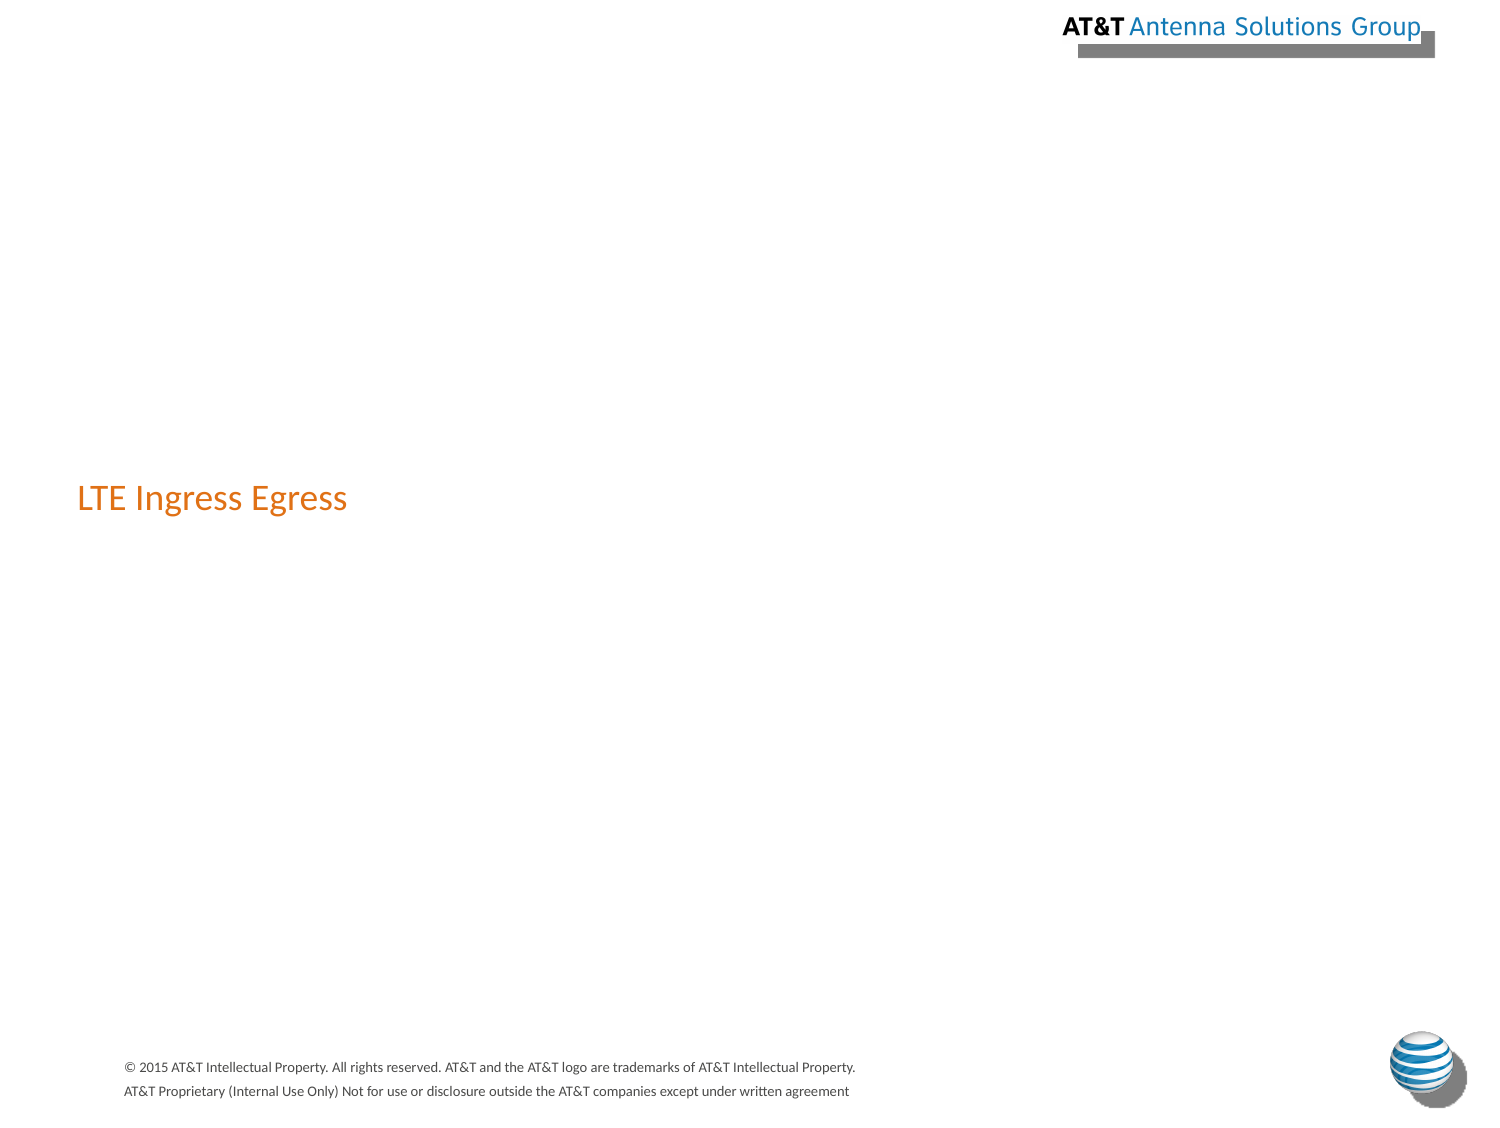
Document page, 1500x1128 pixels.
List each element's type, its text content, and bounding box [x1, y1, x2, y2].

picture [1062, 15, 1421, 44]
text_box LTE Ingress Egress [62, 468, 1500, 1128]
